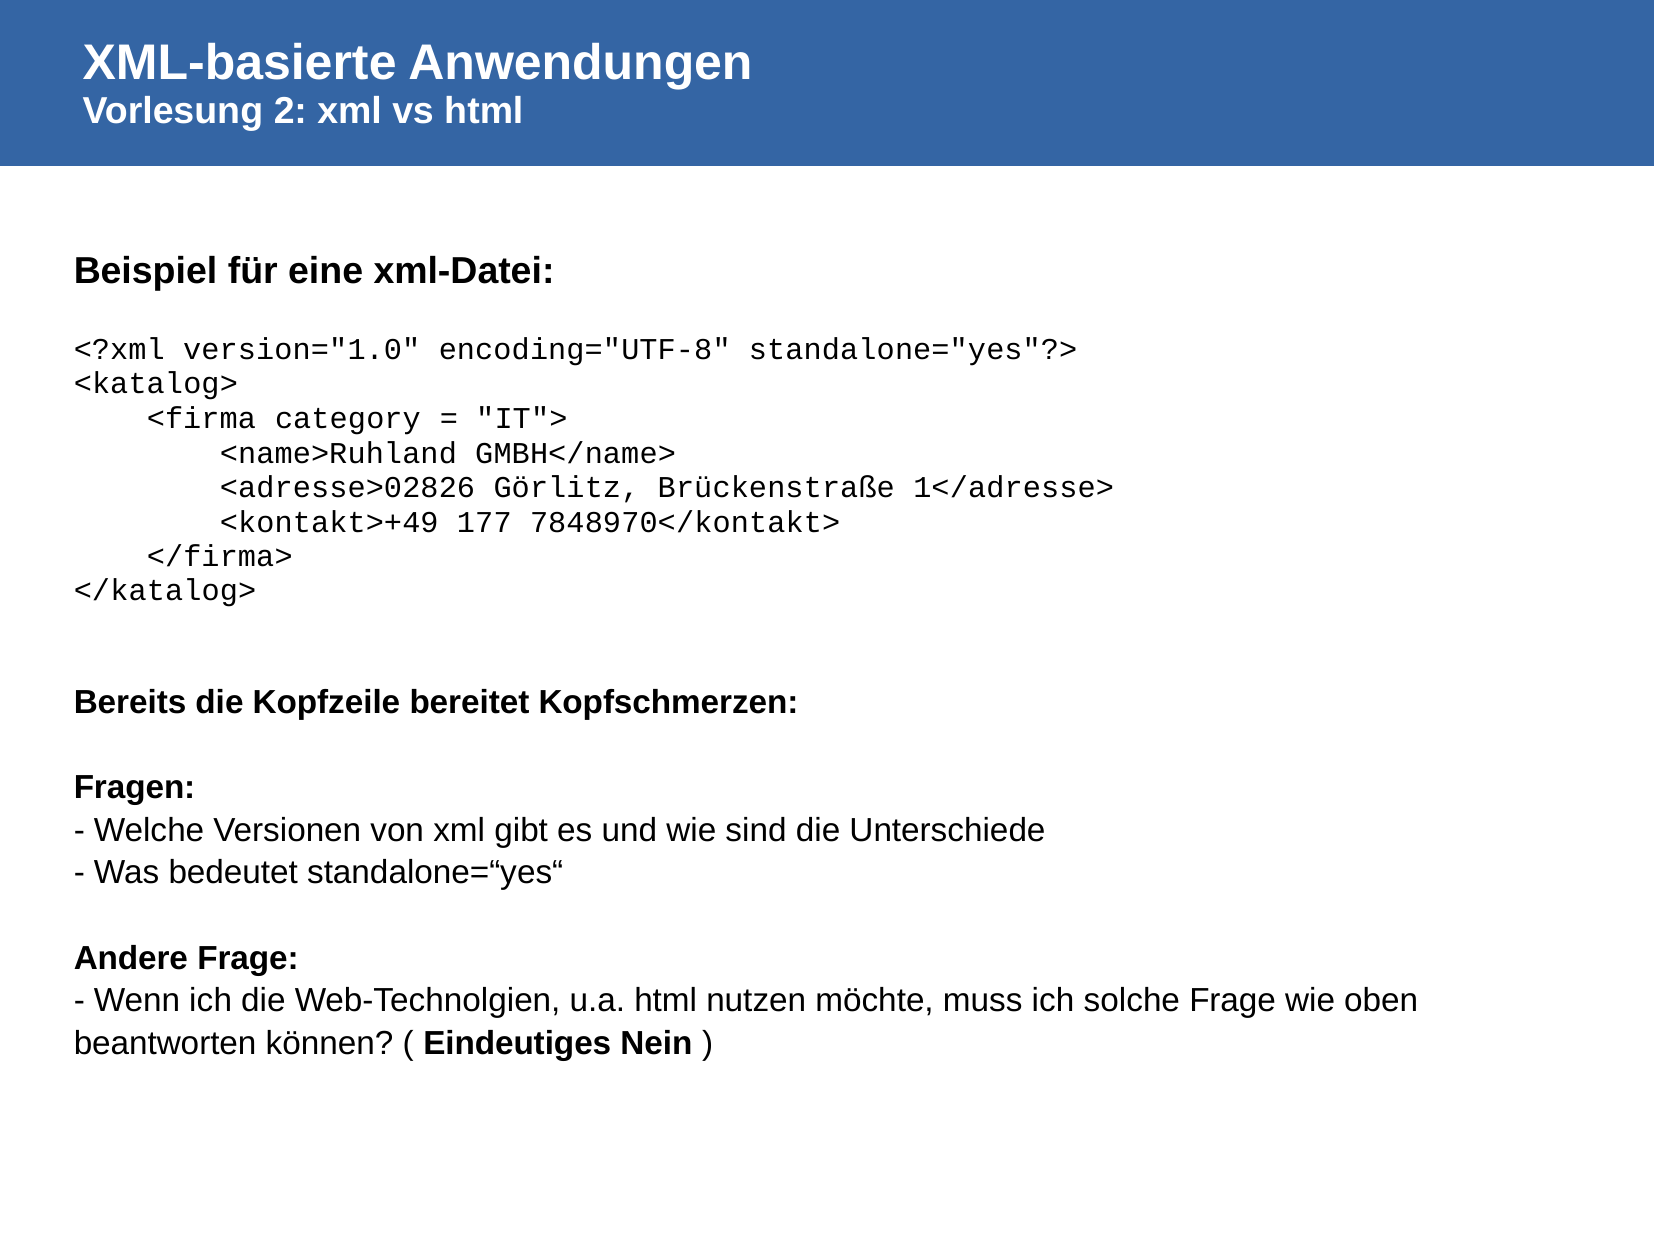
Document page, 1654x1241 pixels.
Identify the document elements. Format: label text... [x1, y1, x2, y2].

title XML-basierte Anwendungen Vorlesung 2: xml vs html [82, 0, 1571, 166]
text_box Beispiel für eine xml-Datei: <?xml version="1.0" encoding="UTF-8" standalone="yes"?> <katalog> <firma category = "IT"> <name>Ruhland GMBH</name> <adresse>02826 Görlitz, Brückenstraße 1</adresse> <kontakt>+49 177 7848970</kontakt> </firma> </katalog> Bereits die Kopfzeile bereitet Kopfschmerzen: Fragen: - Welche Versionen von xml gibt es und wie sind die Unterschiede - Was bedeutet standalone=“yes“ Andere Frage: - Wenn ich die Web-Technolgien, u.a. html nutzen möchte, muss ich solche Frage wie oben beantworten können? ( Eindeutiges Nein ) [59, 236, 1576, 1241]
